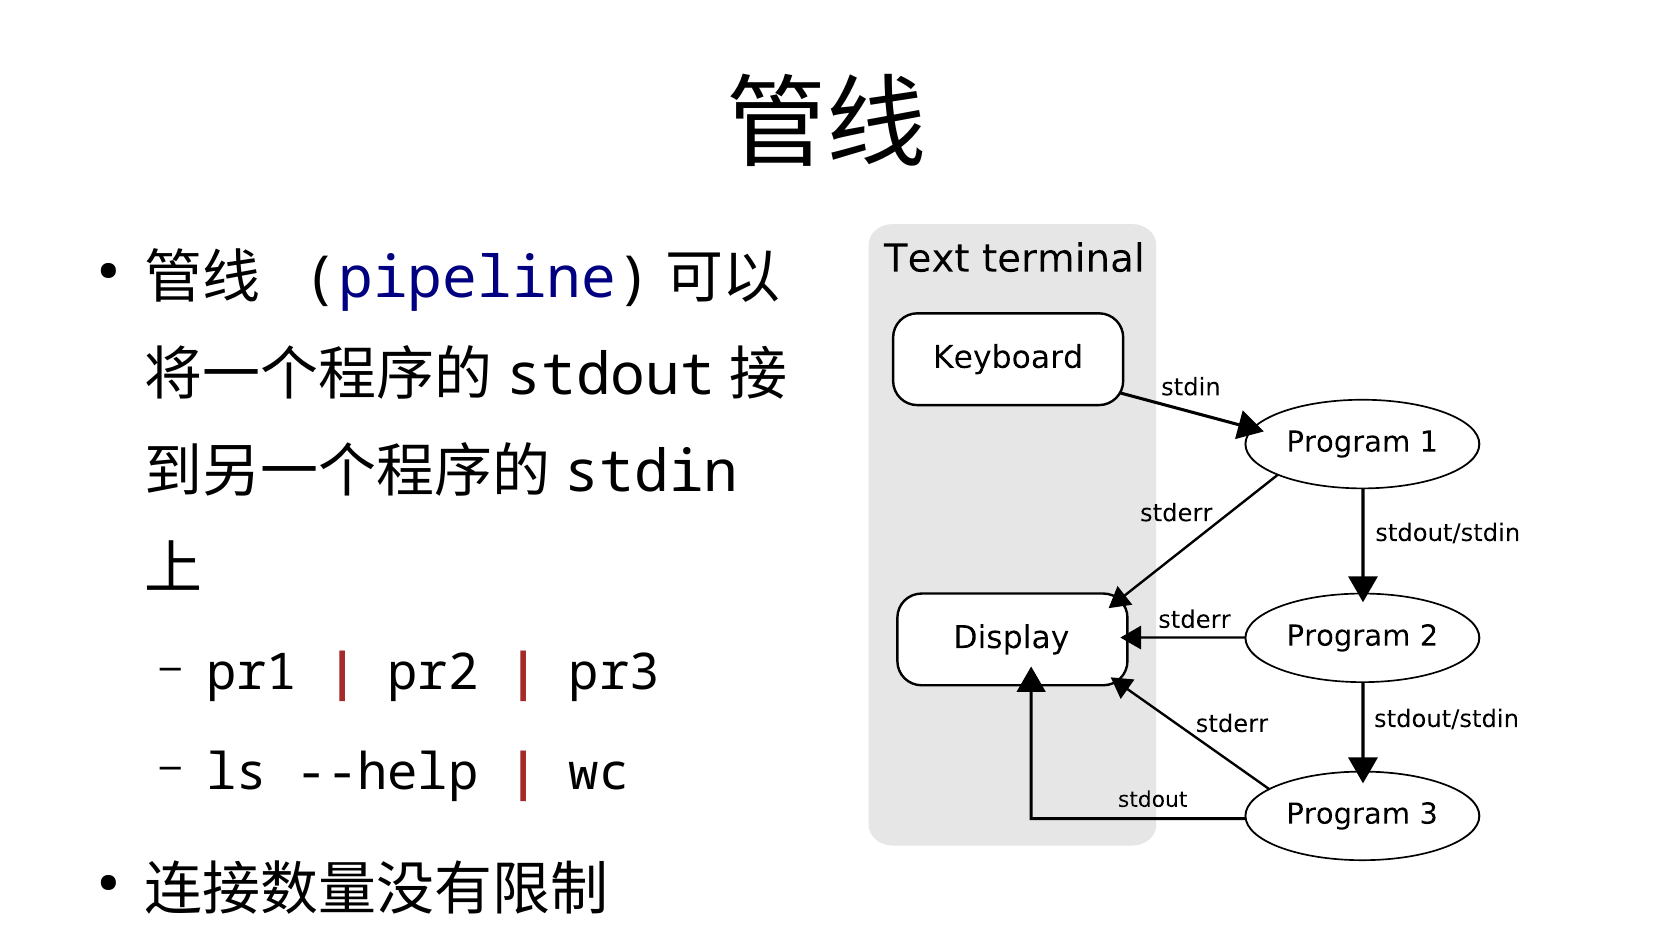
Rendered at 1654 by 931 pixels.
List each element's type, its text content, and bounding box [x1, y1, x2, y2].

picture [862, 217, 1555, 875]
list 管线 (pipeline)可以将一个程序的stdout接到另一个程序的stdin上 pr1 | pr2 | pr3 ls --help | wc 连接数量没有限制 [82, 217, 809, 931]
title 管线 [82, 37, 1571, 193]
